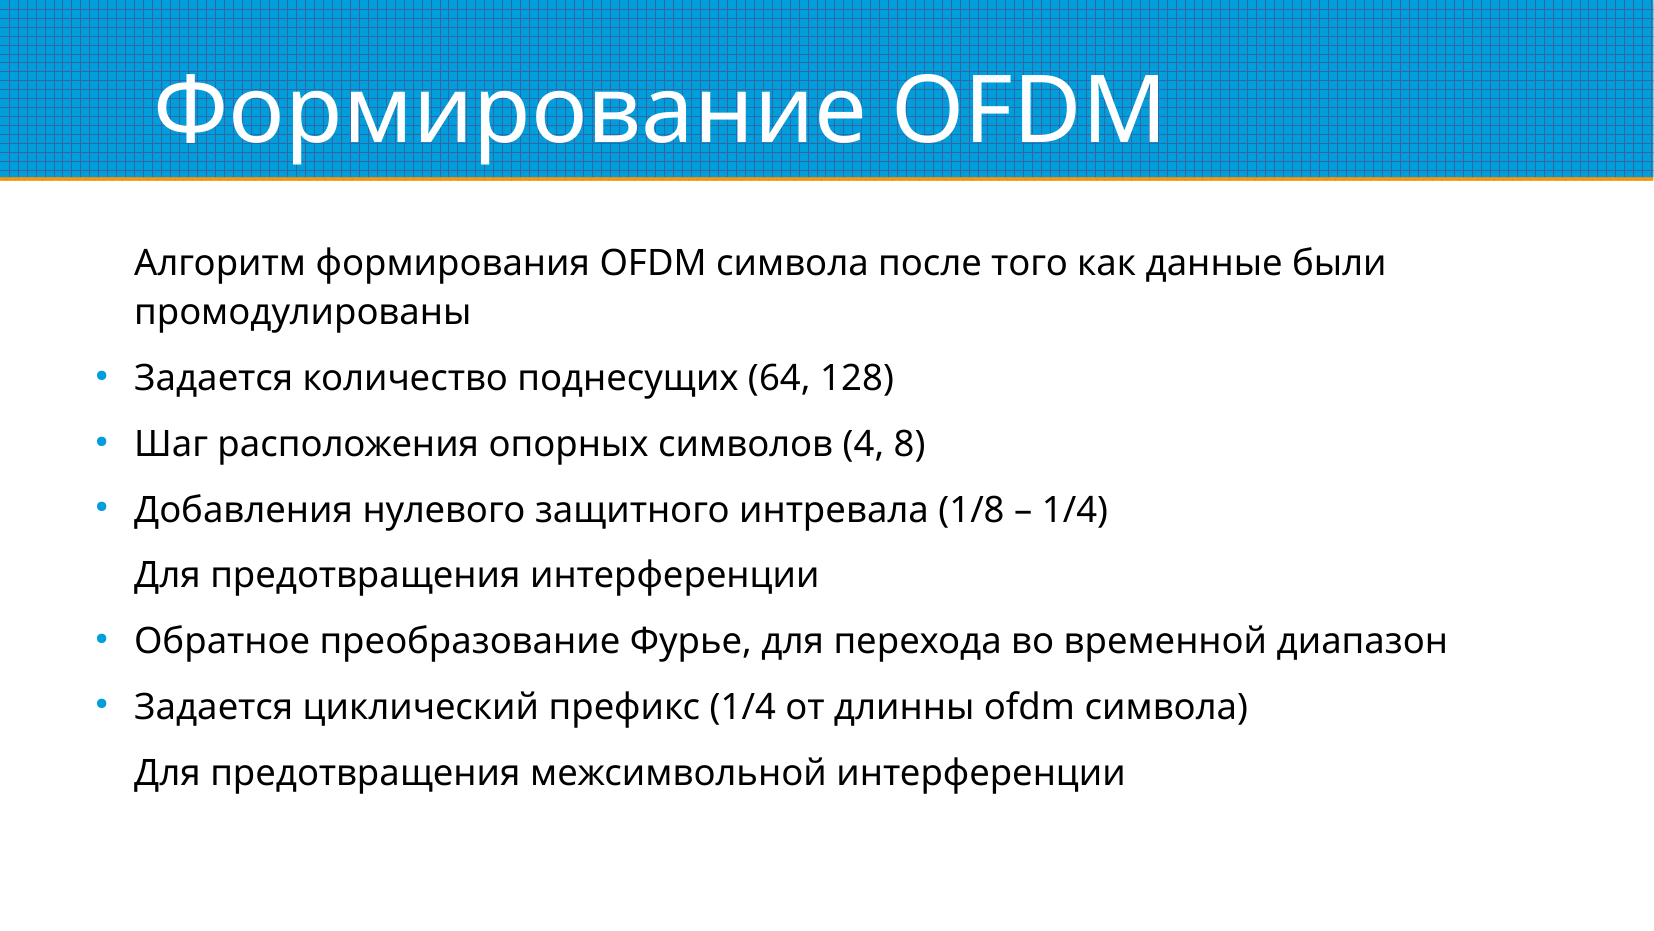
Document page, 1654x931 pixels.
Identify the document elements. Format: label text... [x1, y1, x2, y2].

list Алгоритм формирования OFDM символа после того как данные были промодулированы Задается количество поднесущих (64, 128) Шаг расположения опорных символов (4, 8) Добавления нулевого защитного интревала (1/8 – 1/4) Для предотвращения интерференции Обратное преобразование Фурье, для перехода во временной диапазон Задается циклический префикс (1/4 от длинны ofdm символа) Для предотвращения межсимвольной интерференции [82, 236, 1563, 811]
title Формирование OFDM [82, 14, 1571, 171]
